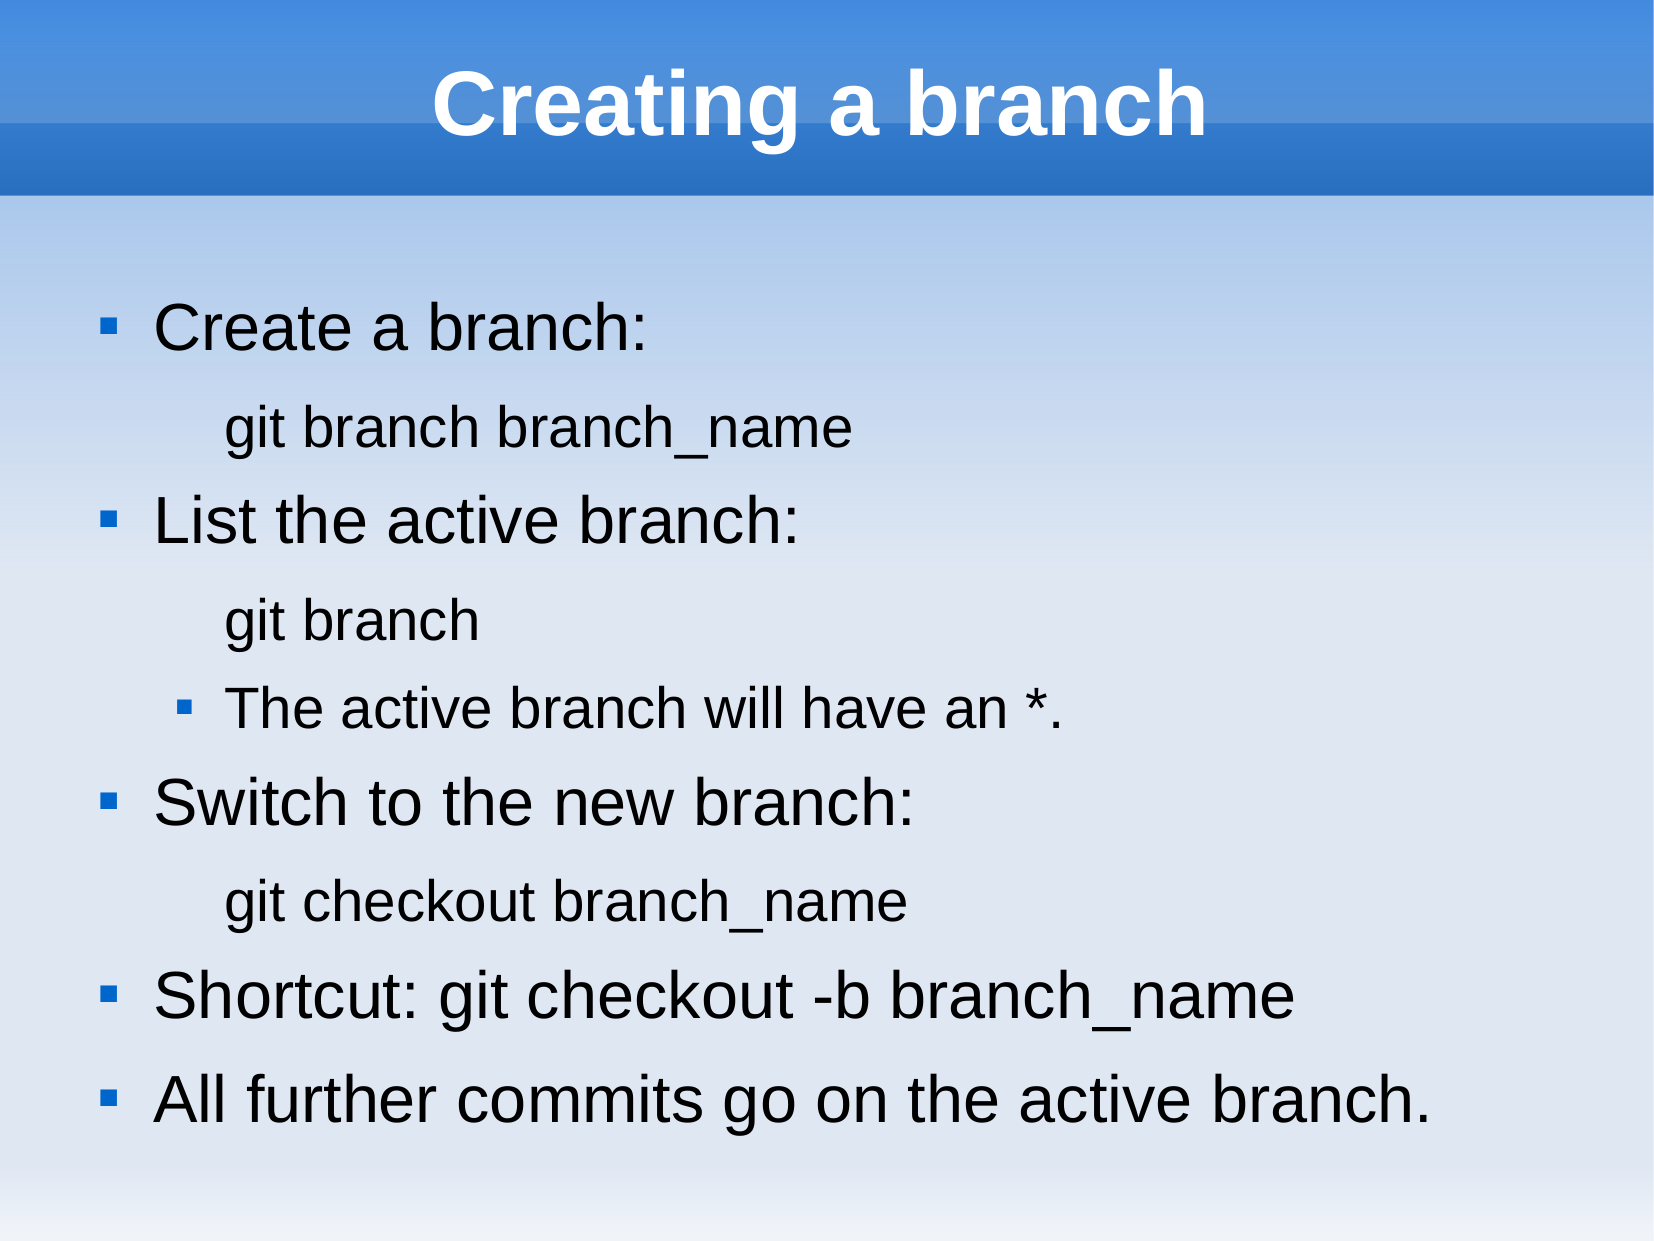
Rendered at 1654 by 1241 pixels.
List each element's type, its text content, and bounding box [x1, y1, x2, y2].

picture [0, 0, 1654, 1241]
list Create a branch: git branch branch_name List the active branch: git branch The active branch will have an *. Switch to the new branch: git checkout branch_name Shortcut: git checkout -b branch_name All further commits go on the active branch. [82, 290, 1571, 1138]
title Creating a branch [76, 0, 1565, 208]
